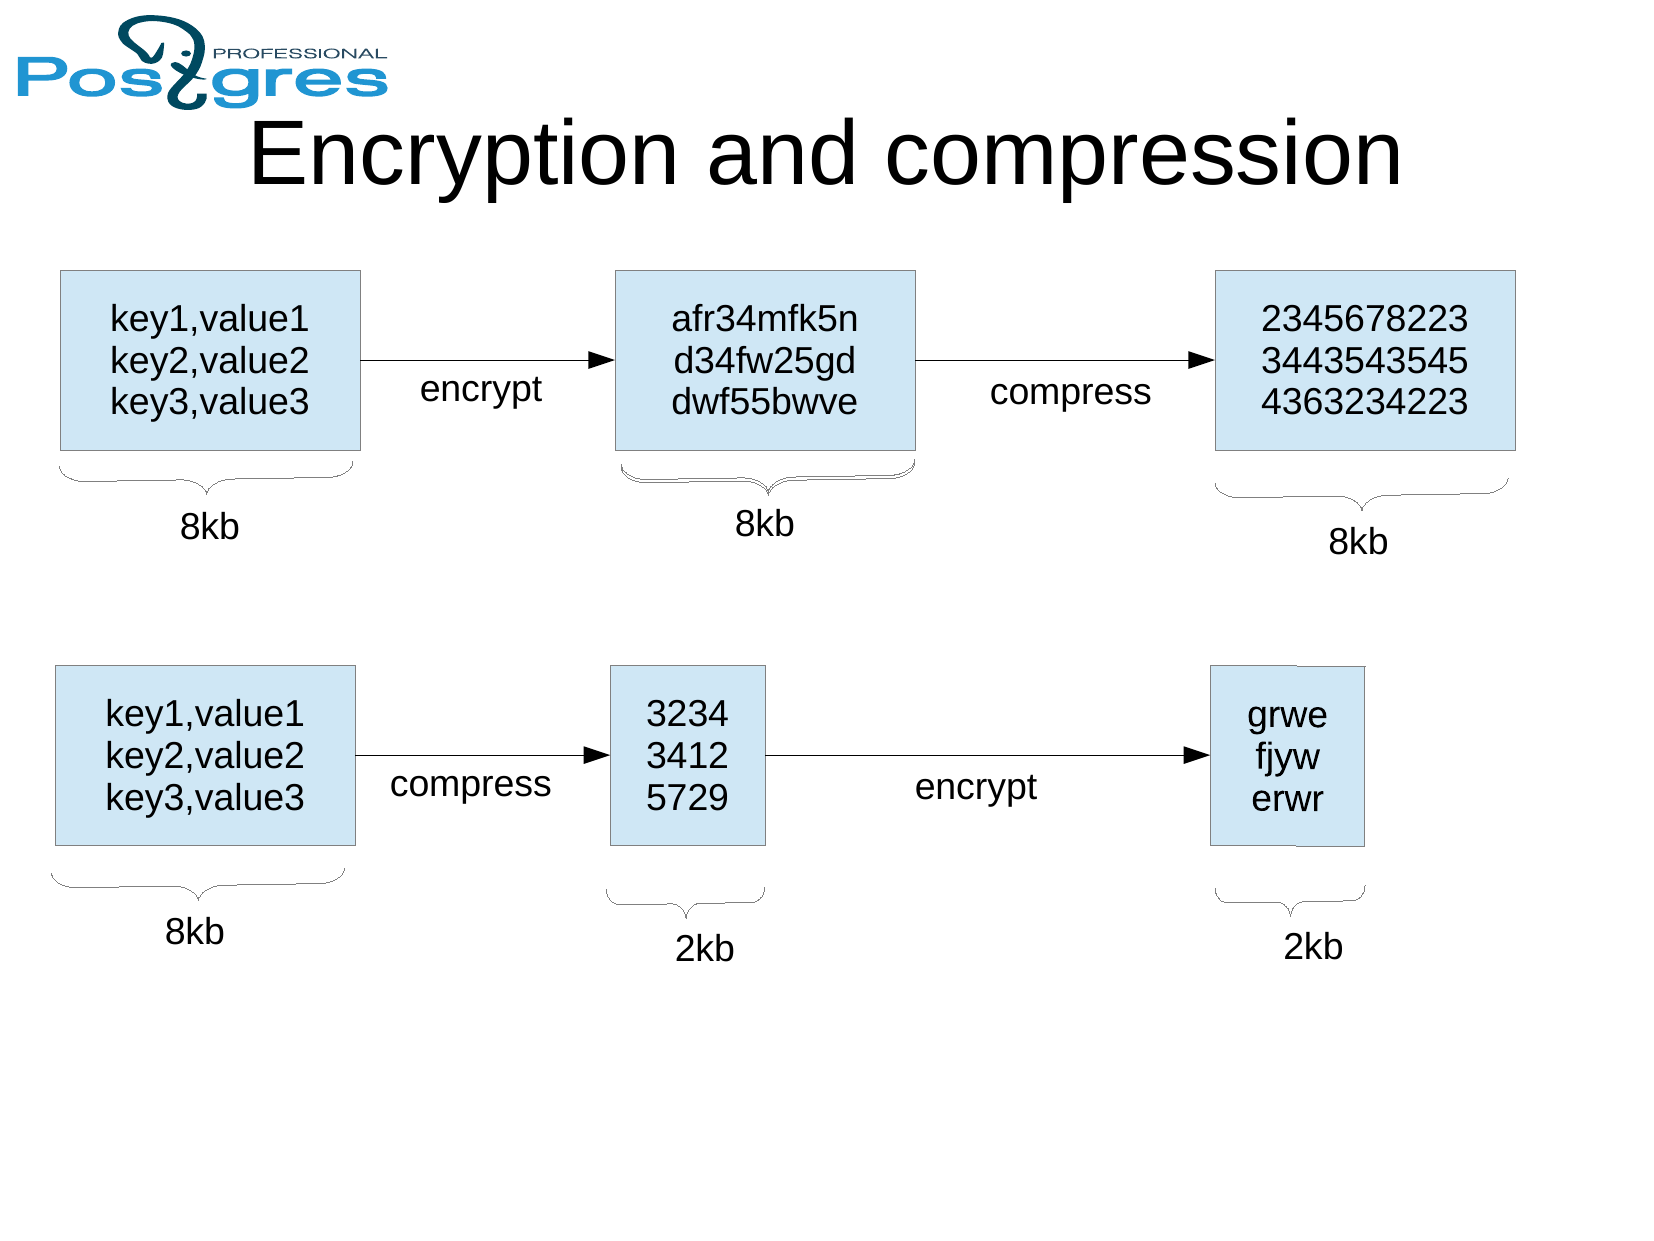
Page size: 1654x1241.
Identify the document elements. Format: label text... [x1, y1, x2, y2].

text_box 2345678223 3443543545 4363234223 [1215, 270, 1516, 451]
text_box grwe fjyw erwr [1210, 665, 1366, 847]
text_box 8kb [1313, 513, 1419, 571]
text_box 2kb [660, 920, 766, 977]
text_box compress [975, 363, 1171, 421]
text_box encrypt [405, 360, 586, 447]
text_box 3234 3412 5729 [610, 665, 766, 846]
text_box 2kb [1268, 918, 1374, 976]
text_box 8kb [720, 495, 826, 552]
text_box afr34mfk5n d34fw25gd dwf55bwve [615, 270, 916, 451]
text_box key1,value1 key2,value2 key3,value3 [55, 665, 356, 846]
text_box encrypt [900, 758, 1096, 816]
text_box 8kb [150, 903, 256, 961]
text_box key1,value1 key2,value2 key3,value3 [60, 270, 361, 451]
text_box compress [375, 755, 581, 842]
title Encryption and compression [82, 49, 1571, 257]
text_box 8kb [165, 498, 271, 556]
